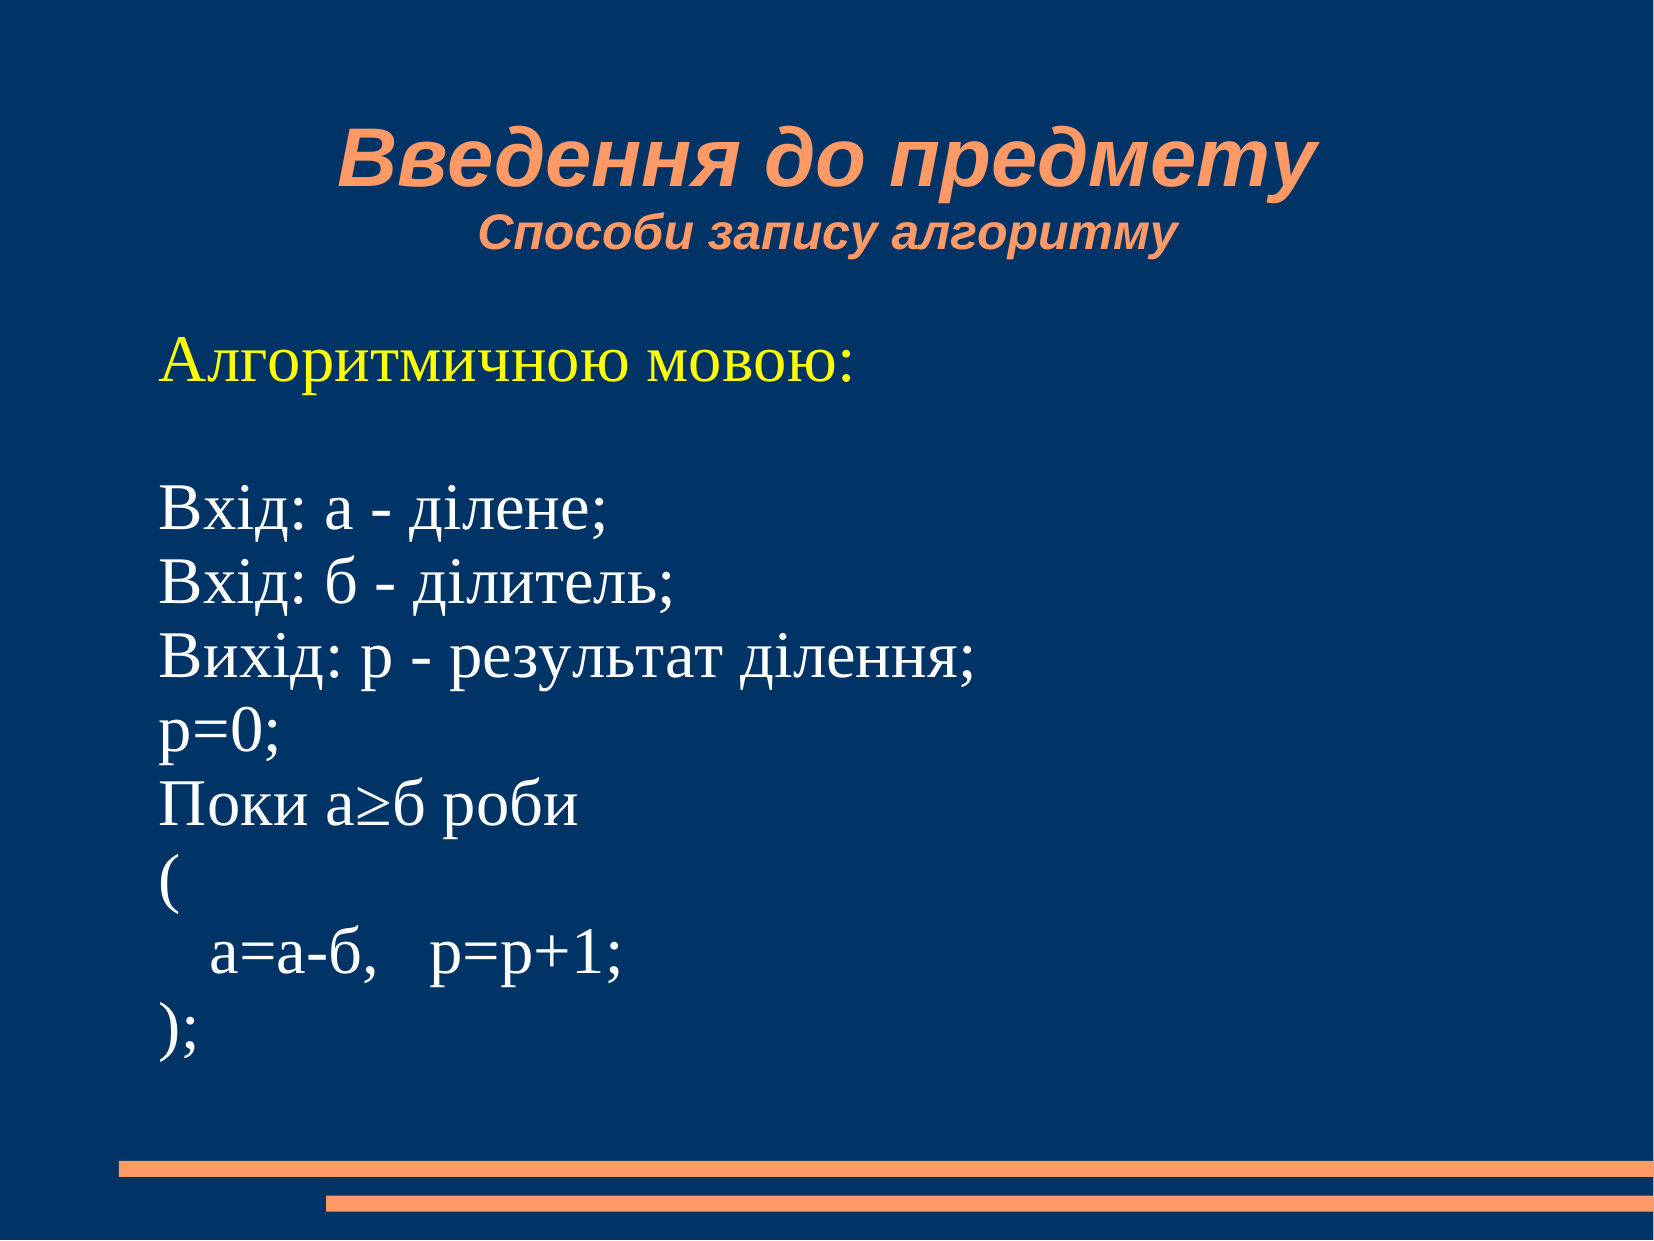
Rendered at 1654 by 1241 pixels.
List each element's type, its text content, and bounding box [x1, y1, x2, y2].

title Введення до предмету Способи запису алгоритму [121, 46, 1534, 325]
list Алгоритмичною мовою: Вхід: а - ділене; Вхід: б - ділитель; Вихід: р - результат ділення; p=0; Поки а≥б роби ( а=а-б, р=р+1; ); [121, 322, 1561, 1137]
